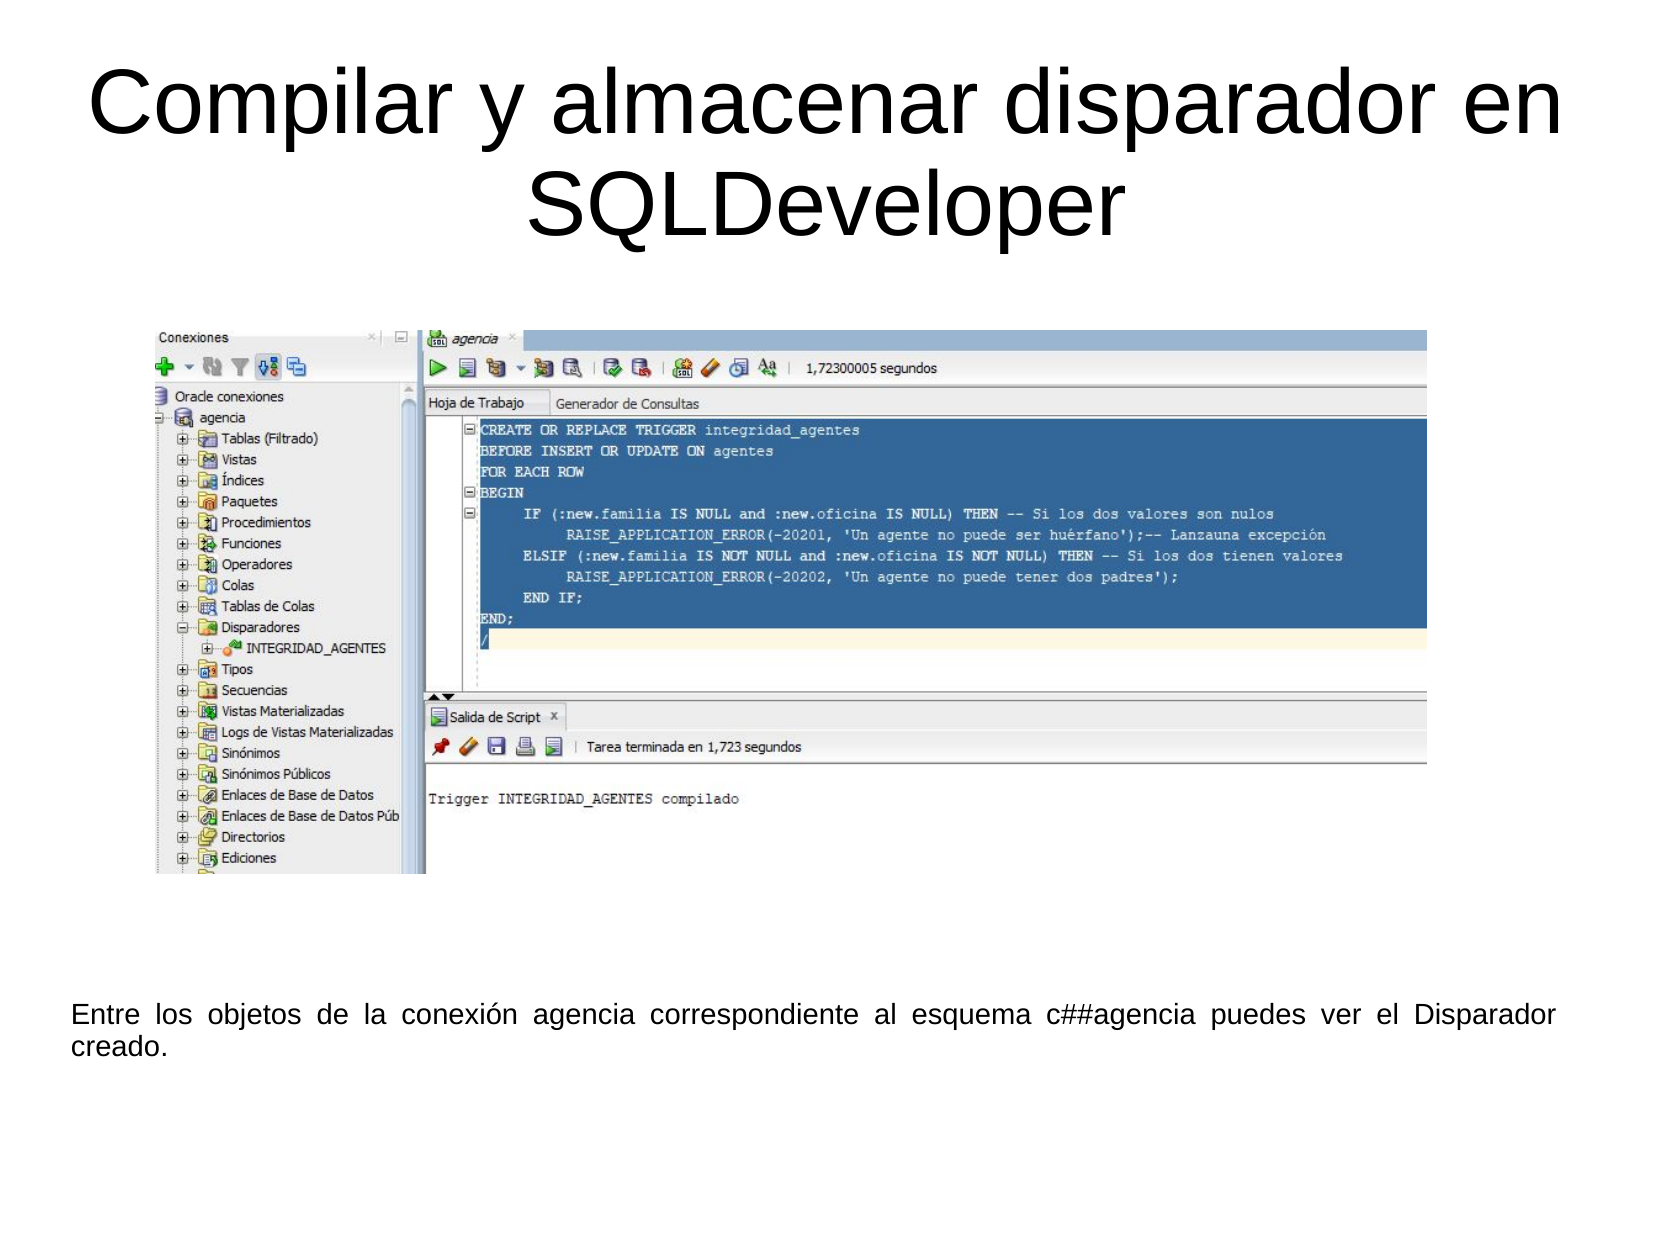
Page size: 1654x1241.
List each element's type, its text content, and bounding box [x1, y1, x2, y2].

title Compilar y almacenar disparador en SQLDeveloper [82, 49, 1571, 257]
picture [155, 330, 1427, 875]
title Entre los objetos de la conexión agencia correspondiente al esquema c##agencia puedes ver el Disparador creado. [70, 926, 1559, 1134]
